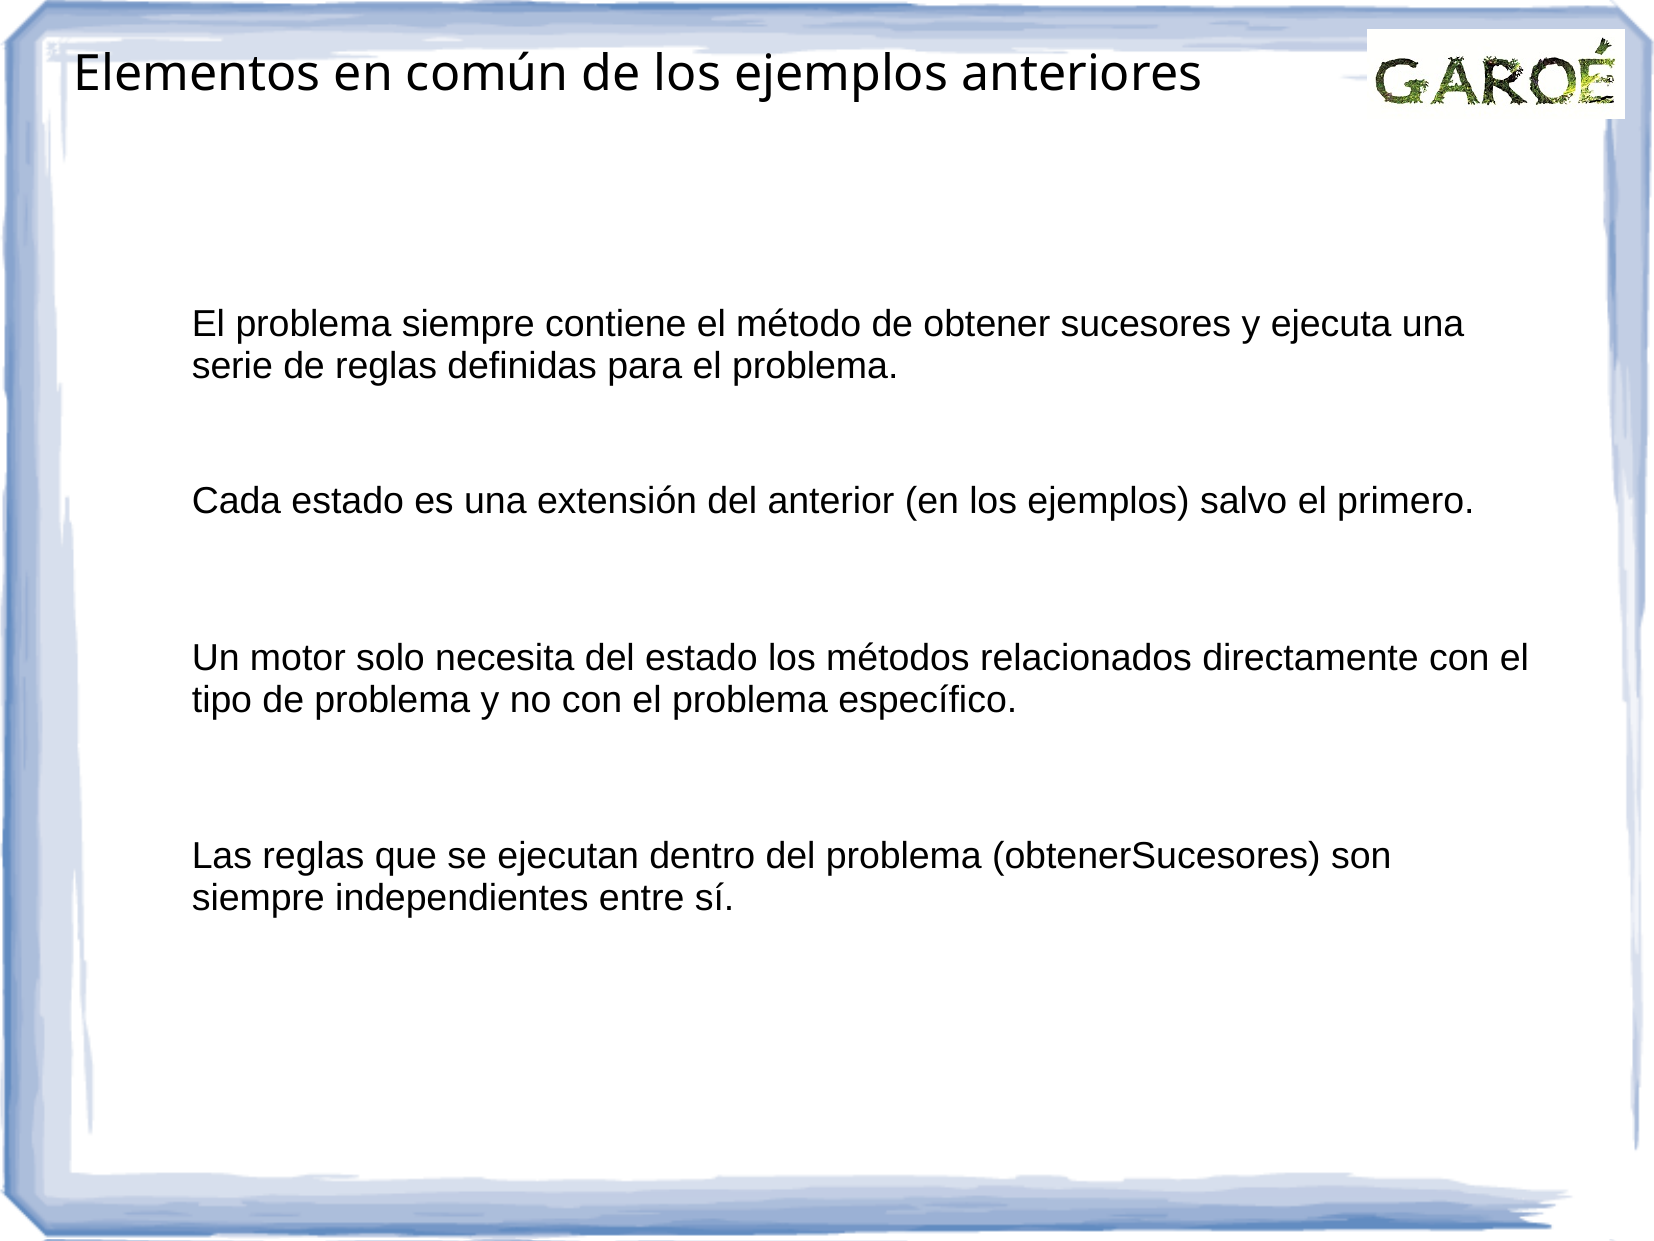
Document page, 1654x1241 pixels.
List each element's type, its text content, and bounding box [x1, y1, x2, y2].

text_box Las reglas que se ejecutan dentro del problema (obtenerSucesores) son siempre independientes entre sí. [177, 826, 1506, 926]
text_box El problema siempre contiene el método de obtener sucesores y ejecuta una serie de reglas definidas para el problema. [177, 295, 1565, 395]
text_box Elementos en común de los ejemplos anteriores [59, 29, 1367, 115]
text_box Un motor solo necesita del estado los métodos relacionados directamente con el tipo de problema y no con el problema específico. [177, 628, 1565, 728]
picture [0, 0, 1654, 1241]
text_box Cada estado es una extensión del anterior (en los ejemplos) salvo el primero. [177, 472, 1565, 530]
